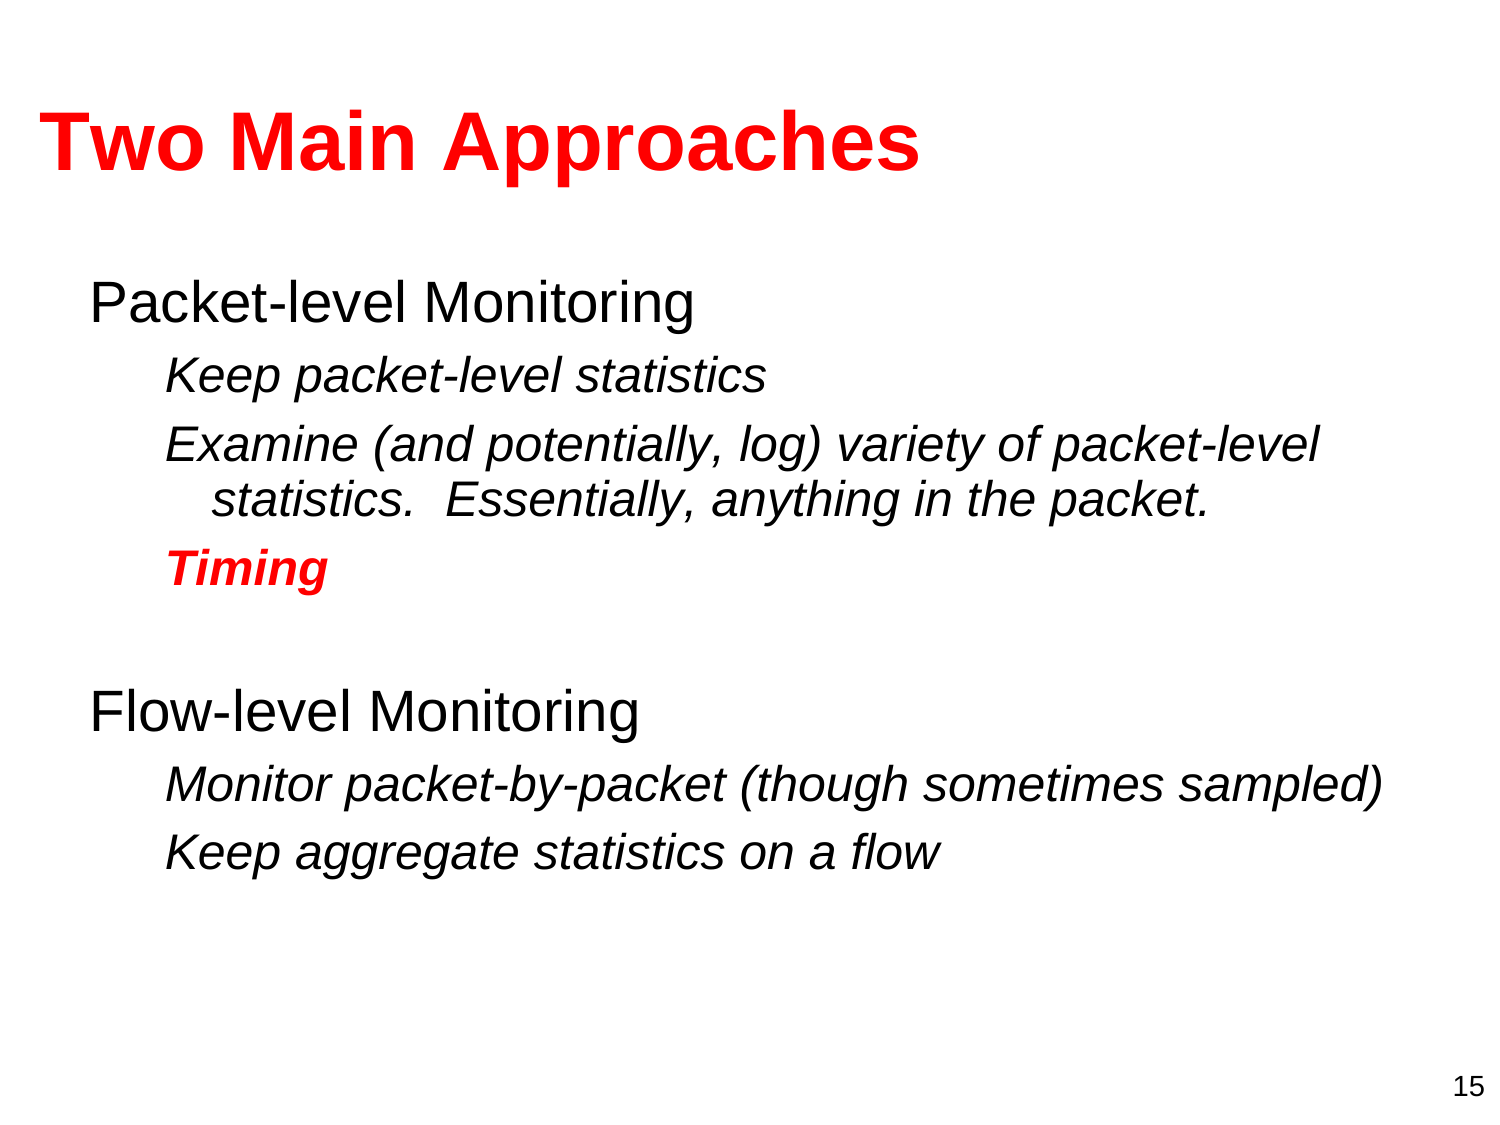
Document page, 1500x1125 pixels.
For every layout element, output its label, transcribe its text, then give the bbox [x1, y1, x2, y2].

list Packet-level Monitoring Keep packet-level statistics Examine (and potentially, log) variety of packet-level statistics. Essentially, anything in the packet. Timing Flow-level Monitoring Monitor packet-by-packet (though sometimes sampled) Keep aggregate statistics on a flow [75, 262, 1426, 1014]
title Two Main Approaches [24, 47, 1463, 236]
